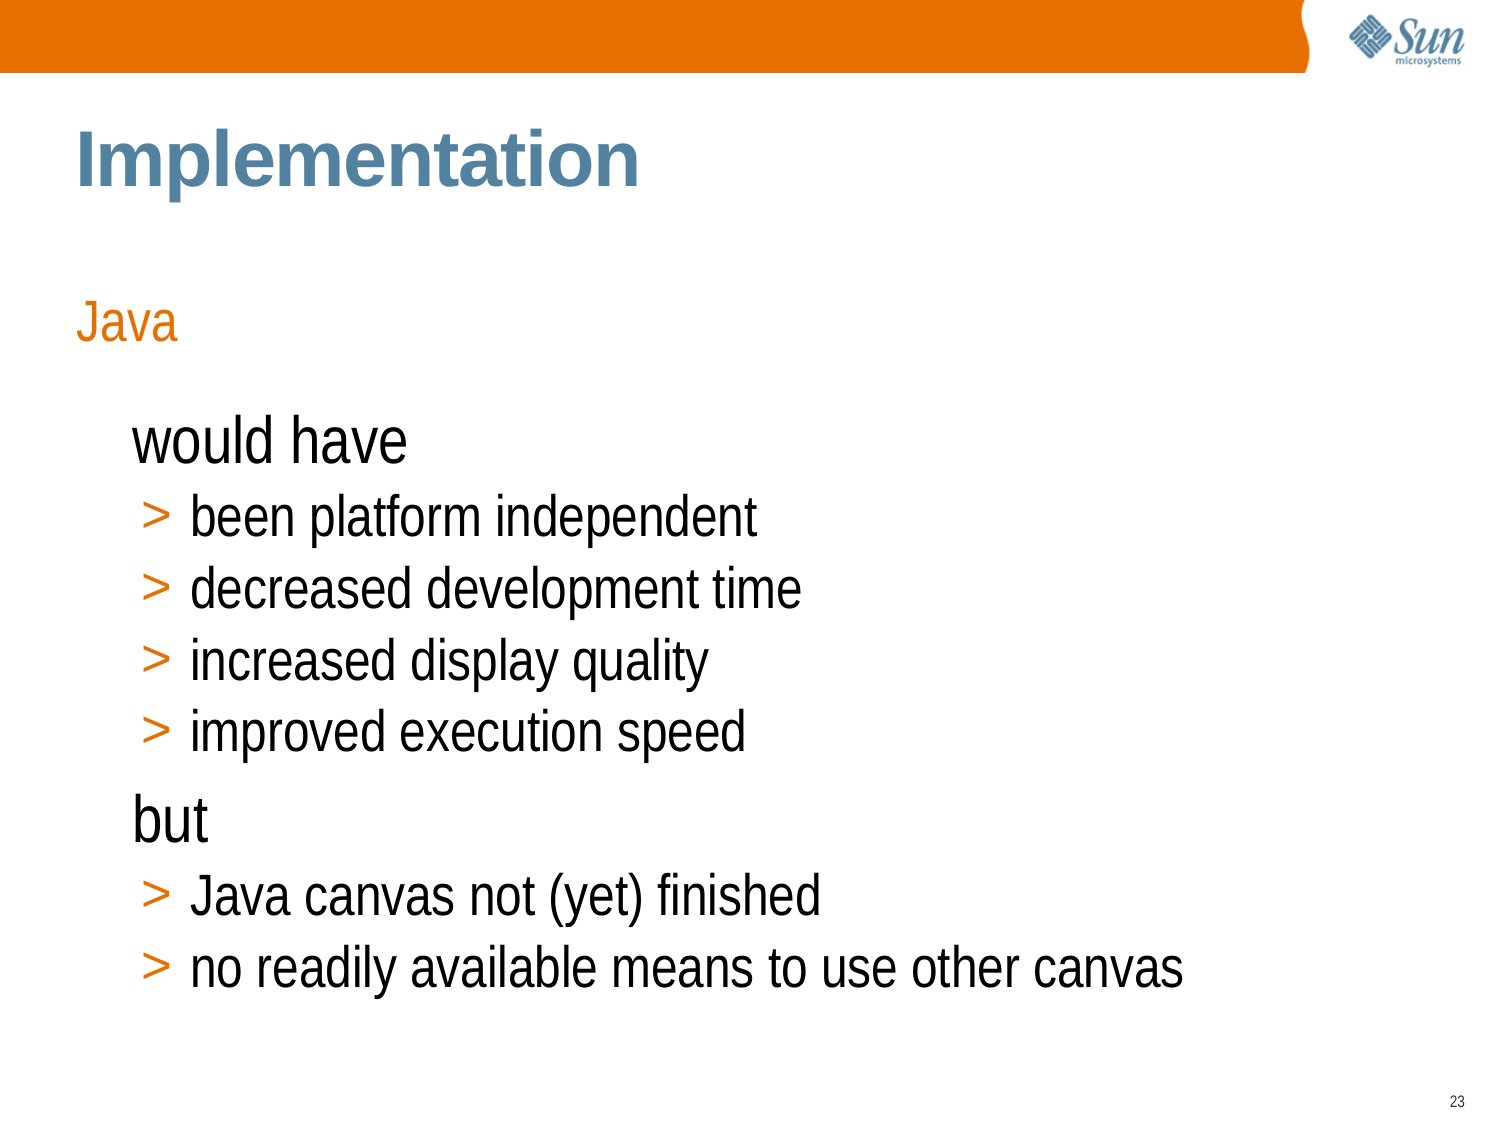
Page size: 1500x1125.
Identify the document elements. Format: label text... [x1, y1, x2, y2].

picture [0, 0, 1500, 73]
list would have been platform independent decreased development time increased display quality improved execution speed but Java canvas not (yet) finished no readily available means to use other canvas [64, 411, 1401, 1006]
title Implementation [75, 123, 1437, 227]
text_box Java [76, 295, 1345, 364]
